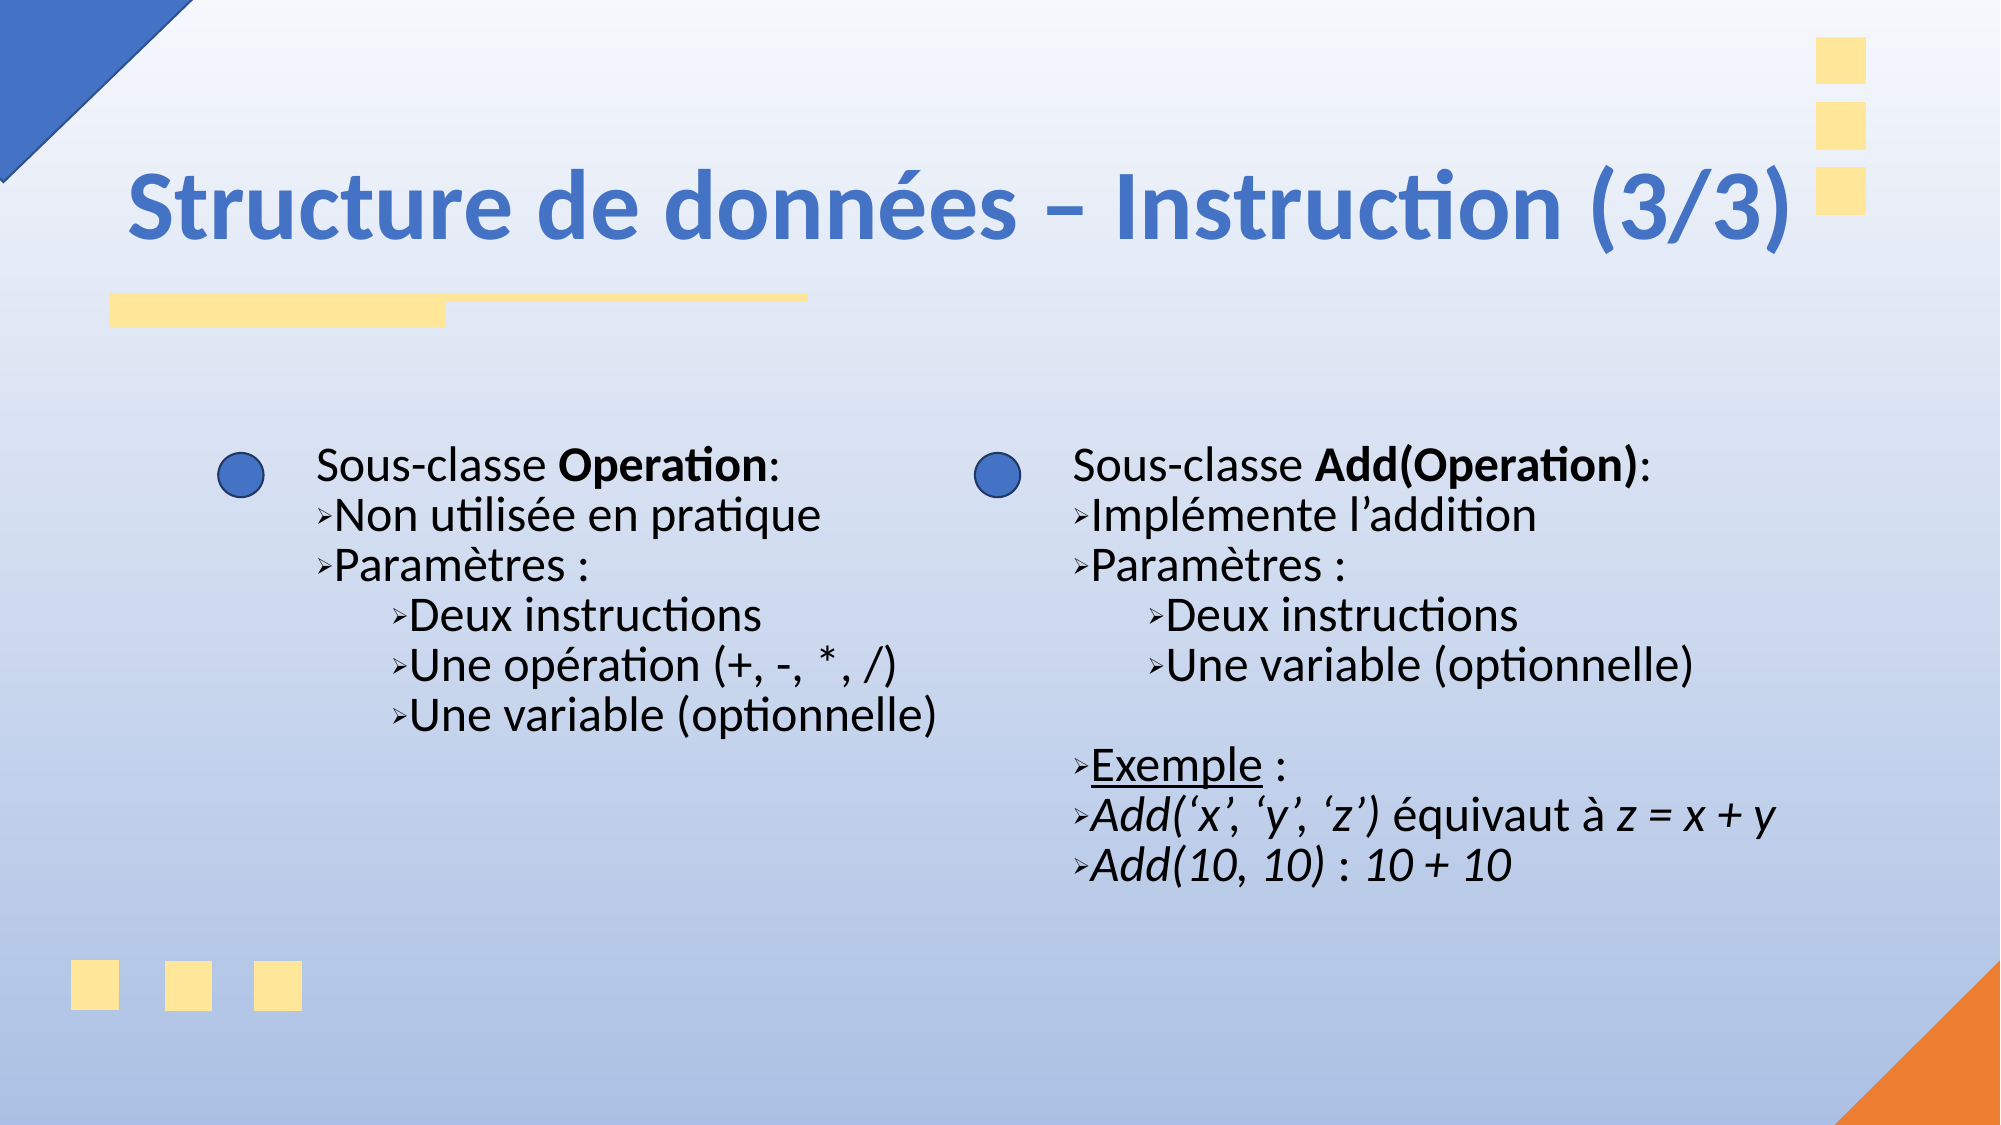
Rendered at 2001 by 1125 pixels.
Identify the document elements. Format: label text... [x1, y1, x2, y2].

text_box [166, 962, 211, 1010]
text_box [1817, 103, 1865, 149]
text_box [0, 0, 192, 183]
text_box Structure de données – Instruction (3/3) [112, 157, 1913, 293]
text_box Sous-classe Add(Operation): Implémente l’addition Paramètres : Deux instructions Une variable (optionnelle) Exemple : Add(‘x’, ‘y’, ‘z’) équivaut à z = x + y Add(10, 10) : 10 + 10 [1057, 436, 1811, 992]
text_box [72, 961, 118, 1009]
text_box [974, 452, 1021, 498]
text_box [218, 452, 264, 498]
text_box [111, 294, 807, 326]
text_box [255, 962, 301, 1010]
text_box [1836, 961, 2000, 1125]
text_box [1817, 38, 1865, 83]
text_box Sous-classe Operation: Non utilisée en pratique Paramètres : Deux instructions Une opération (+, -, *, /) Une variable (optionnelle) [301, 436, 1054, 812]
